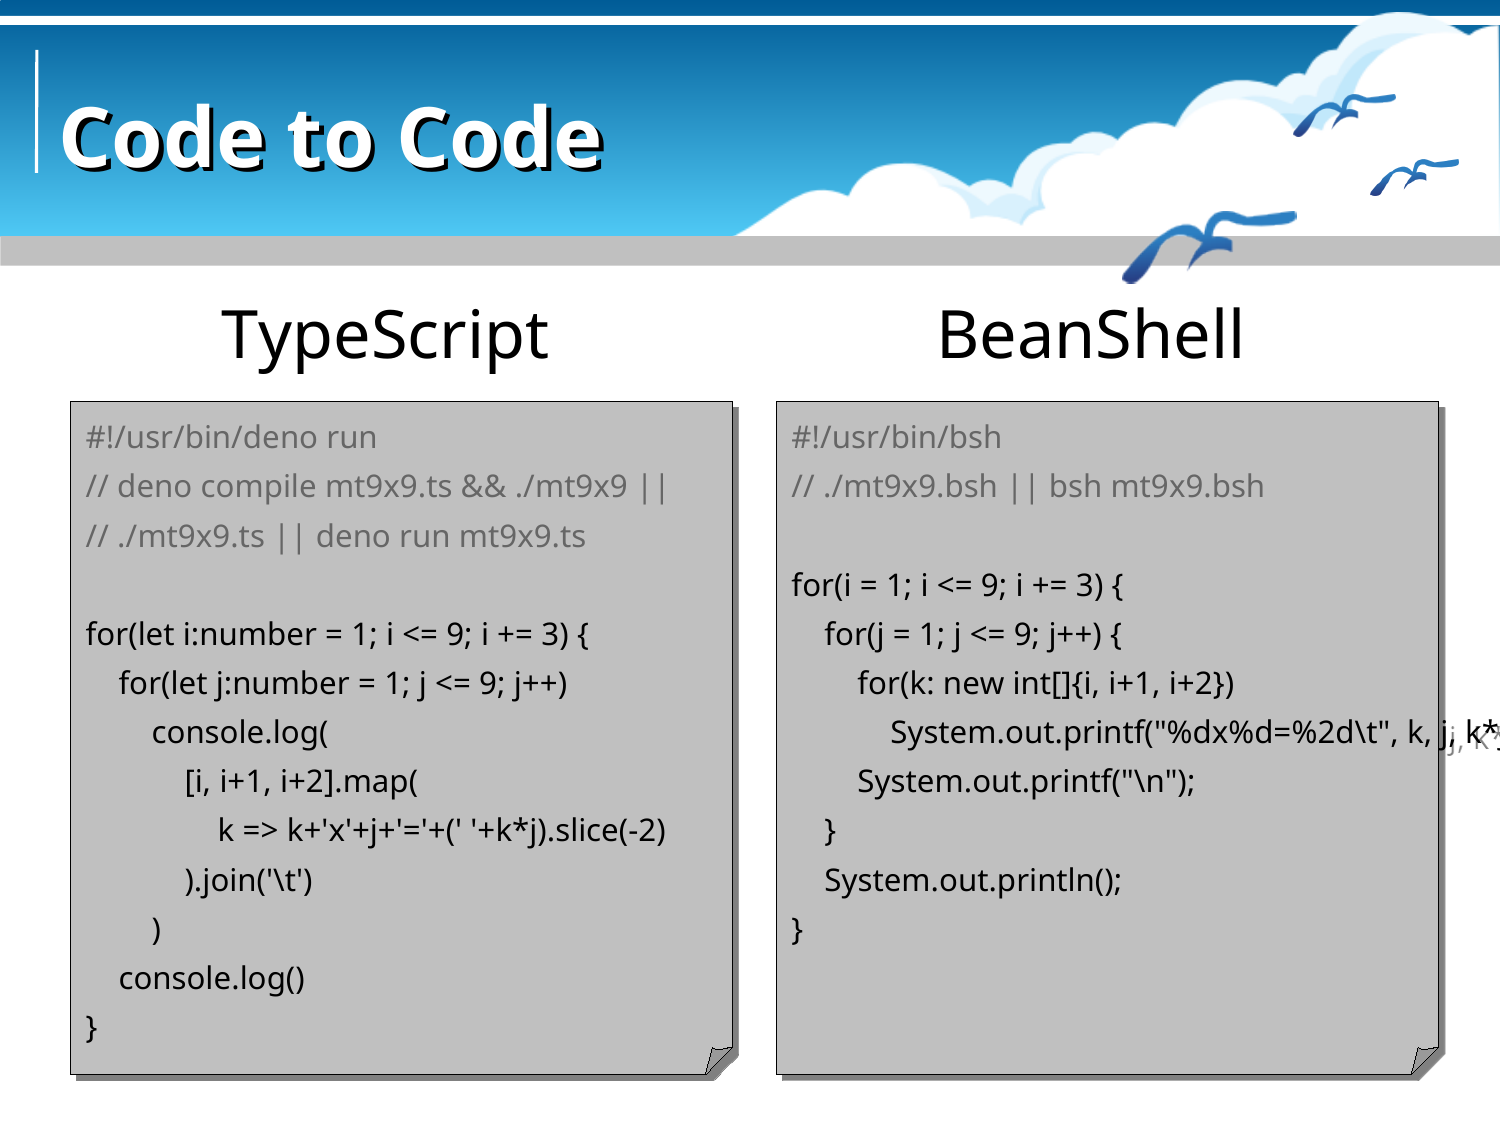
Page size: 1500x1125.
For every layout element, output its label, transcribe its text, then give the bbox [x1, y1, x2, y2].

picture [730, 12, 1500, 283]
text_box TypeScript [206, 283, 626, 388]
text_box BeanShell [921, 283, 1323, 388]
title Code to Code [59, 86, 1465, 186]
text_box #!/usr/bin/deno run // deno compile mt9x9.ts && ./mt9x9 || // ./mt9x9.ts || deno run mt9x9.ts for(let i:number = 1; i <= 9; i += 3) { for(let j:number = 1; j <= 9; j++) console.log( [i, i+1, i+2].map( k => k+'x'+j+'='+(' '+k*j).slice(-2) ).join('\t') ) console.log() } [70, 401, 733, 1075]
text_box #!/usr/bin/bsh // ./mt9x9.bsh || bsh mt9x9.bsh for(i = 1; i <= 9; i += 3) { for(j = 1; j <= 9; j++) { for(k: new int[]{i, i+1, i+2}) System.out.printf("%dx%d=%2d\t", k, j, k*j); System.out.printf("\n"); } System.out.println(); } [776, 401, 1439, 1075]
